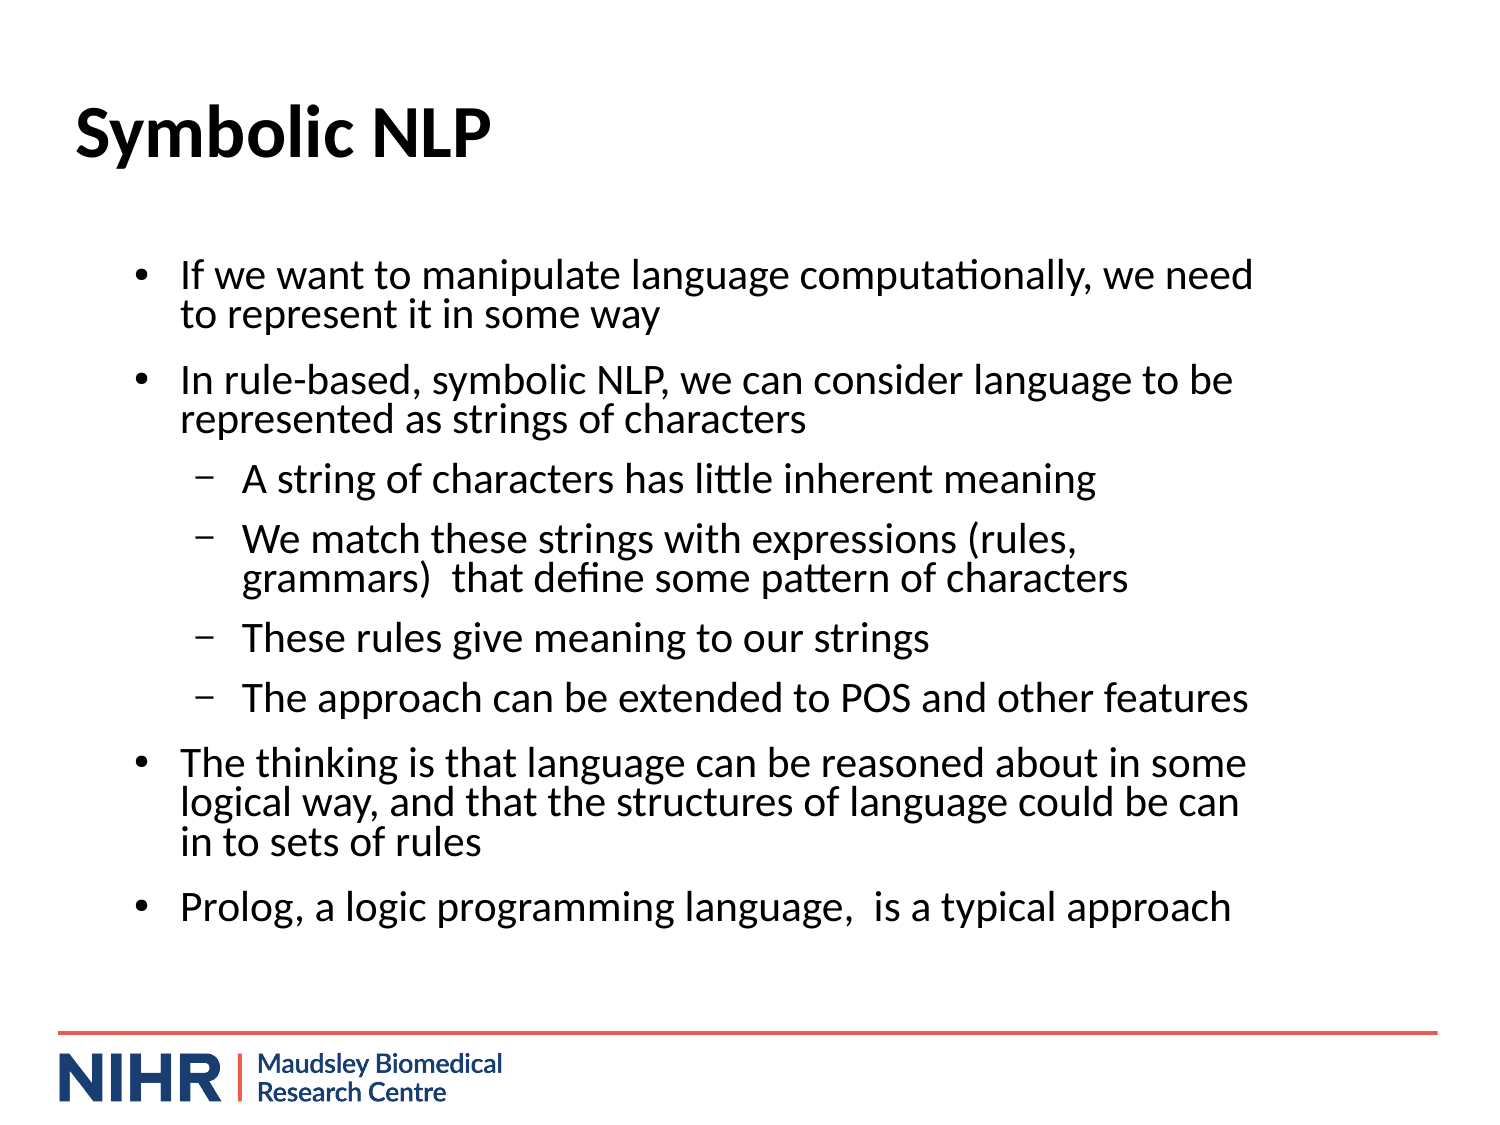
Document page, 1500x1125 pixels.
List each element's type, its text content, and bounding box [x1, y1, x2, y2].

picture [29, 1018, 531, 1125]
title Symbolic NLP [75, 41, 1425, 237]
list If we want to manipulate language computationally, we need to represent it in some way In rule-based, symbolic NLP, we can consider language to be represented as strings of characters A string of characters has little inherent meaning We match these strings with expressions (rules, grammars) that define some pattern of characters These rules give meaning to our strings The approach can be extended to POS and other features The thinking is that language can be reasoned about in some logical way, and that the structures of language could be can in to sets of rules Prolog, a logic programming language, is a typical approach [118, 258, 1264, 945]
